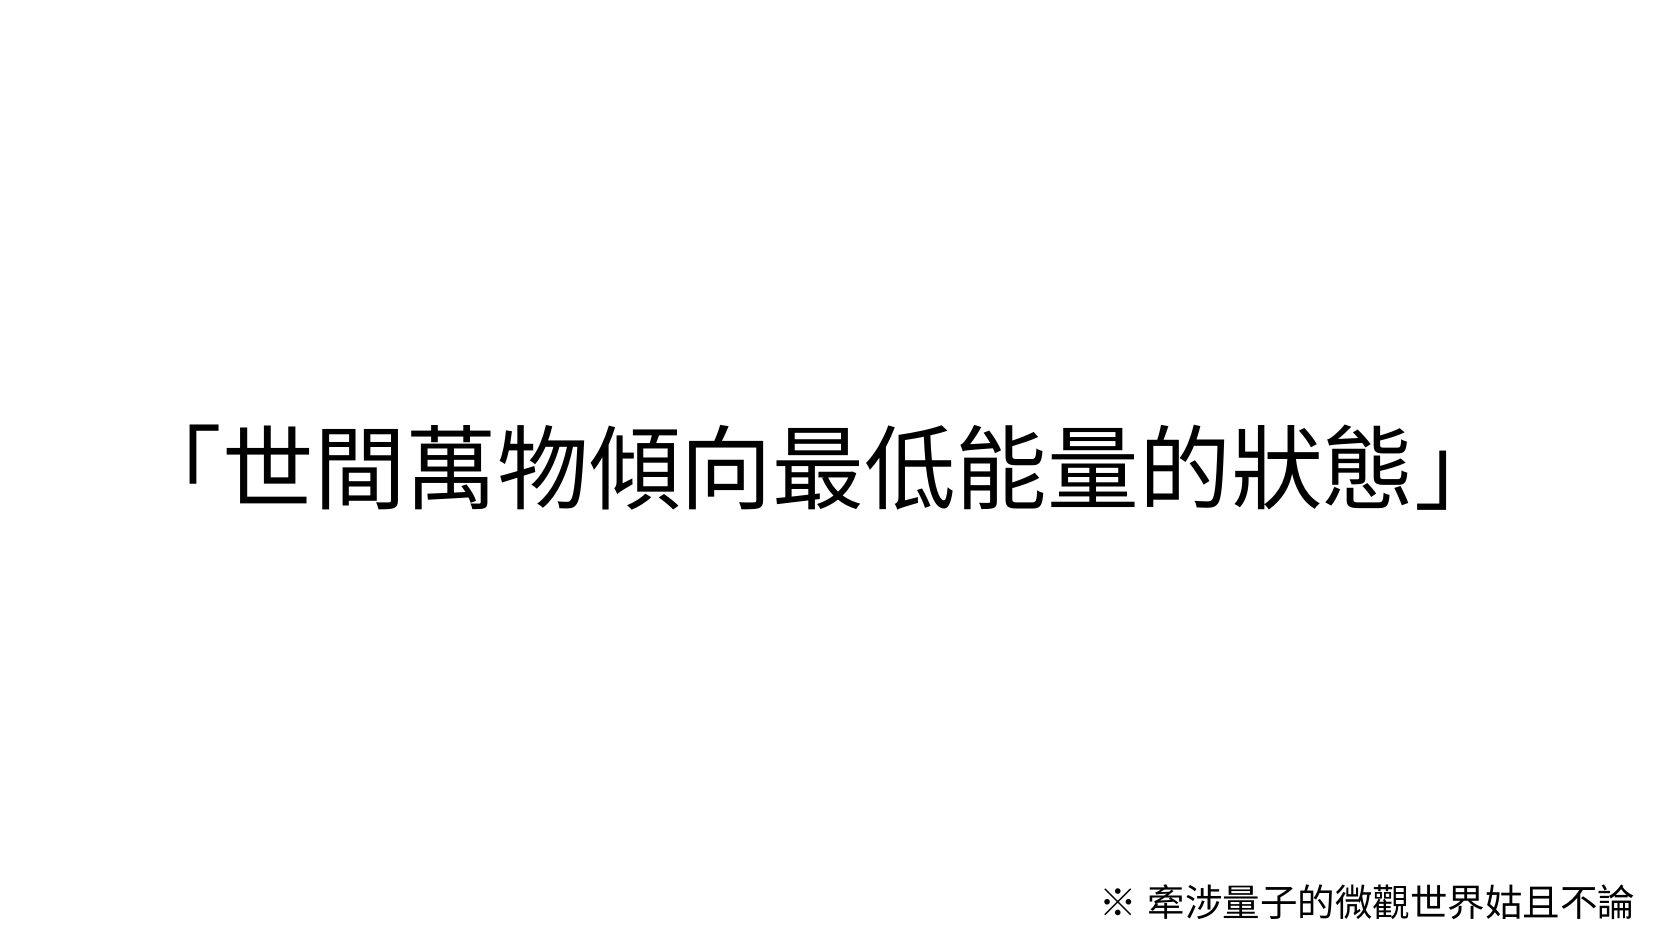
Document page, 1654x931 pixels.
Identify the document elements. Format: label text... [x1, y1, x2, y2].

text_box ※牽涉量子的微觀世界姑且不論 [1005, 865, 1651, 931]
title 「世間萬物傾向最低能量的狀態」 [75, 384, 1564, 541]
